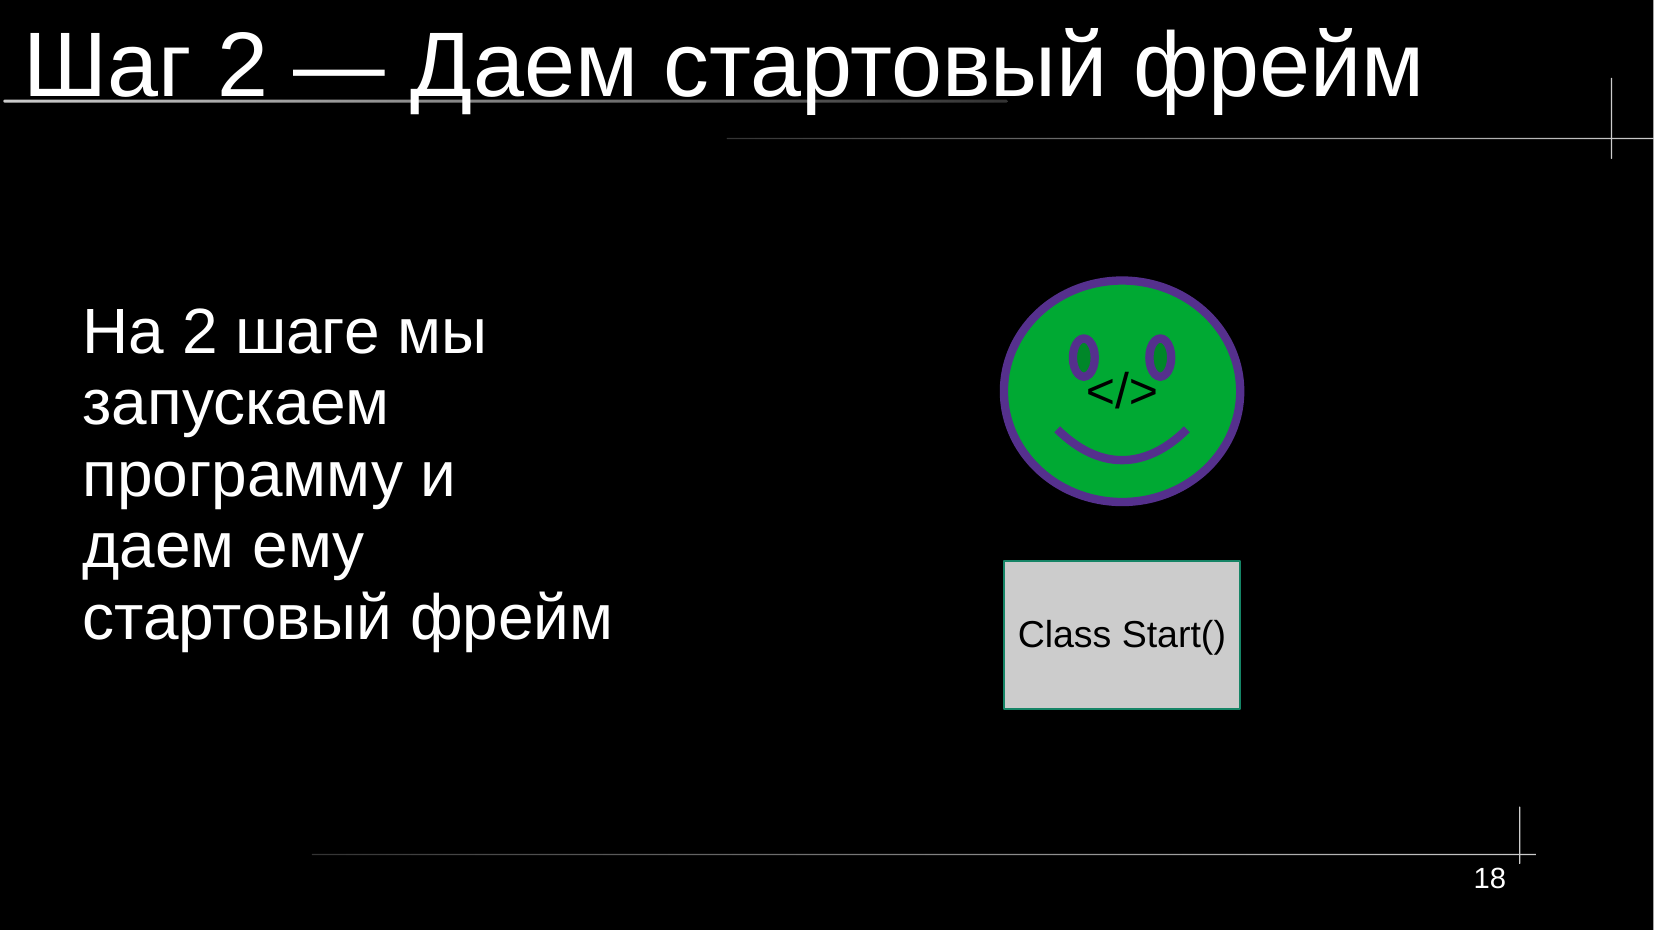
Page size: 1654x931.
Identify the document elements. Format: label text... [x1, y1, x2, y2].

list На 2 шаге мы запускаем программу и даем ему стартовый фрейм [82, 295, 621, 680]
title Шаг 2 — Даем стартовый фрейм [23, 11, 1589, 119]
text_box </> [1003, 280, 1241, 503]
text_box Class Start() [1003, 561, 1241, 709]
